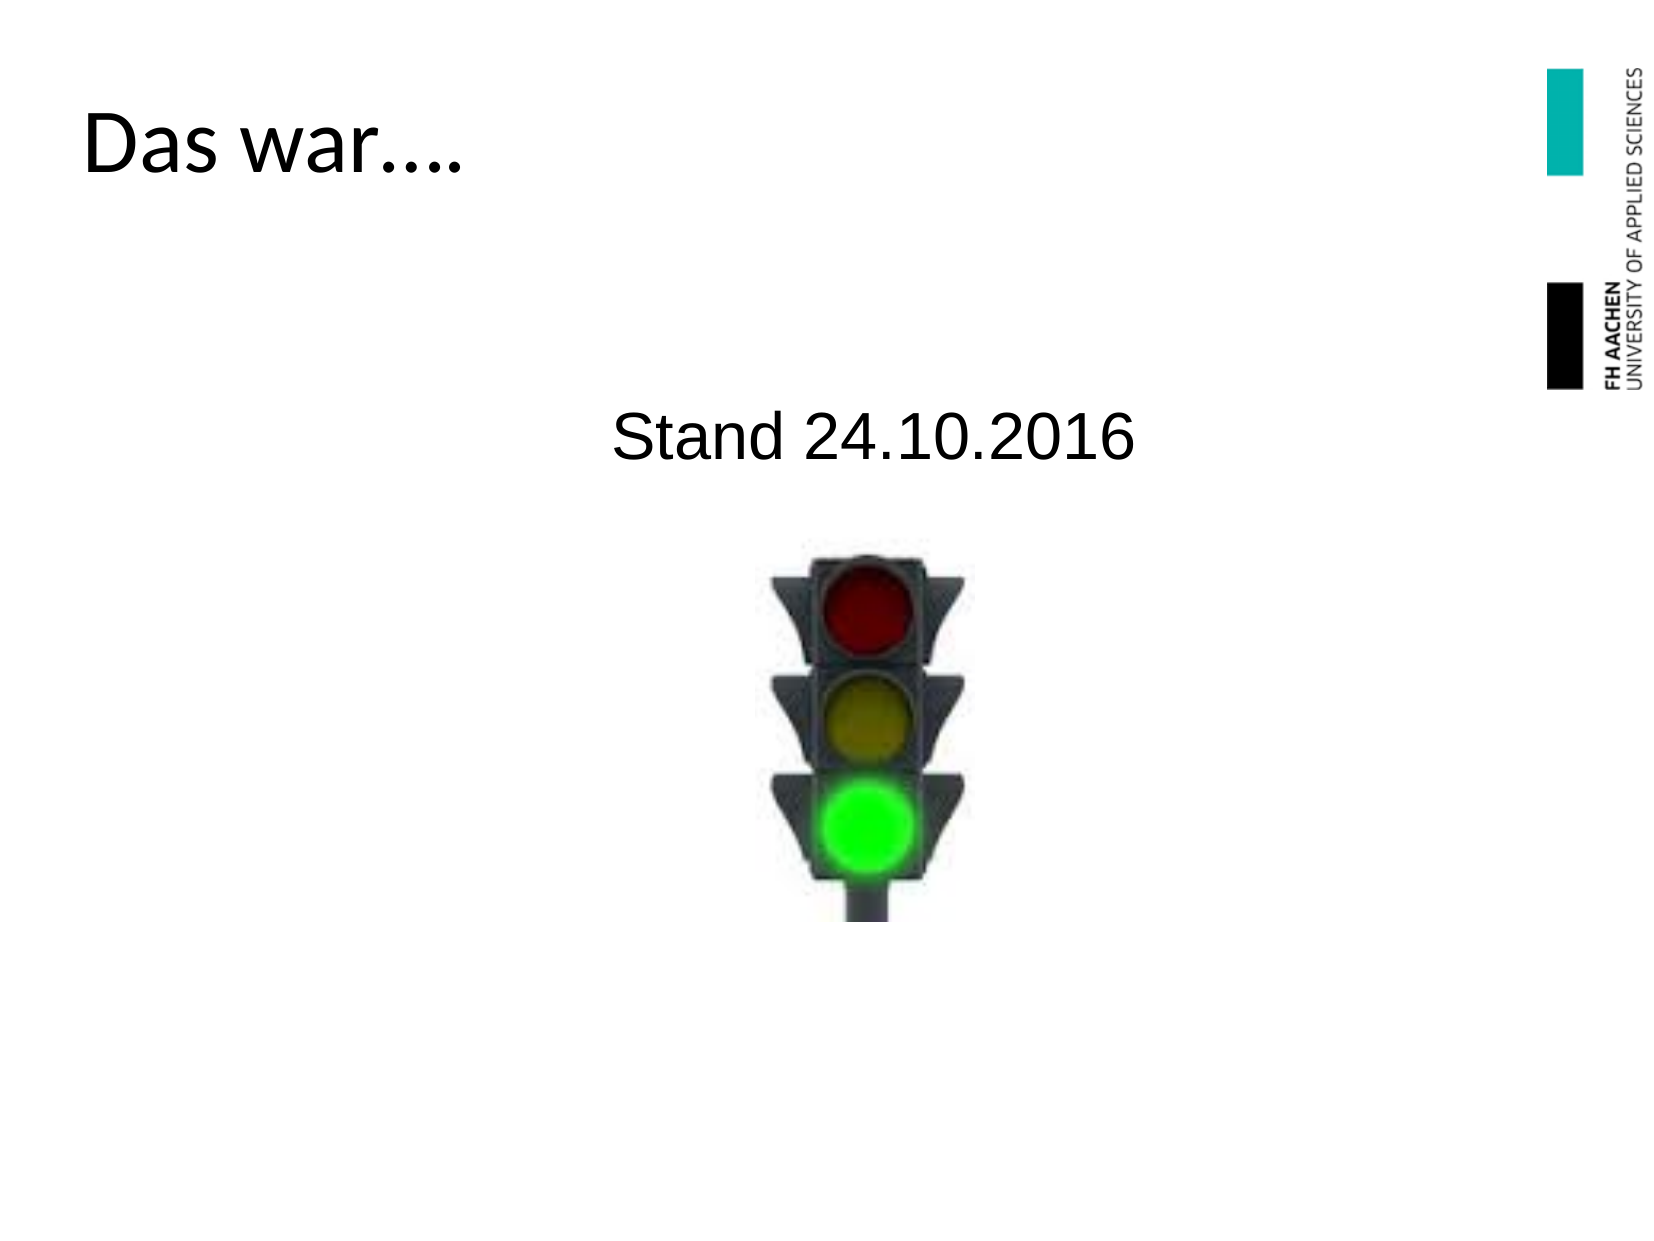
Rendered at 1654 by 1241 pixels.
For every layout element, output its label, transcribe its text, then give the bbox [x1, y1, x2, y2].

list Stand 24.10.2016 [94, 295, 1583, 1015]
picture [1547, 68, 1643, 390]
picture [755, 521, 975, 922]
title Das war…. [82, 47, 1235, 252]
